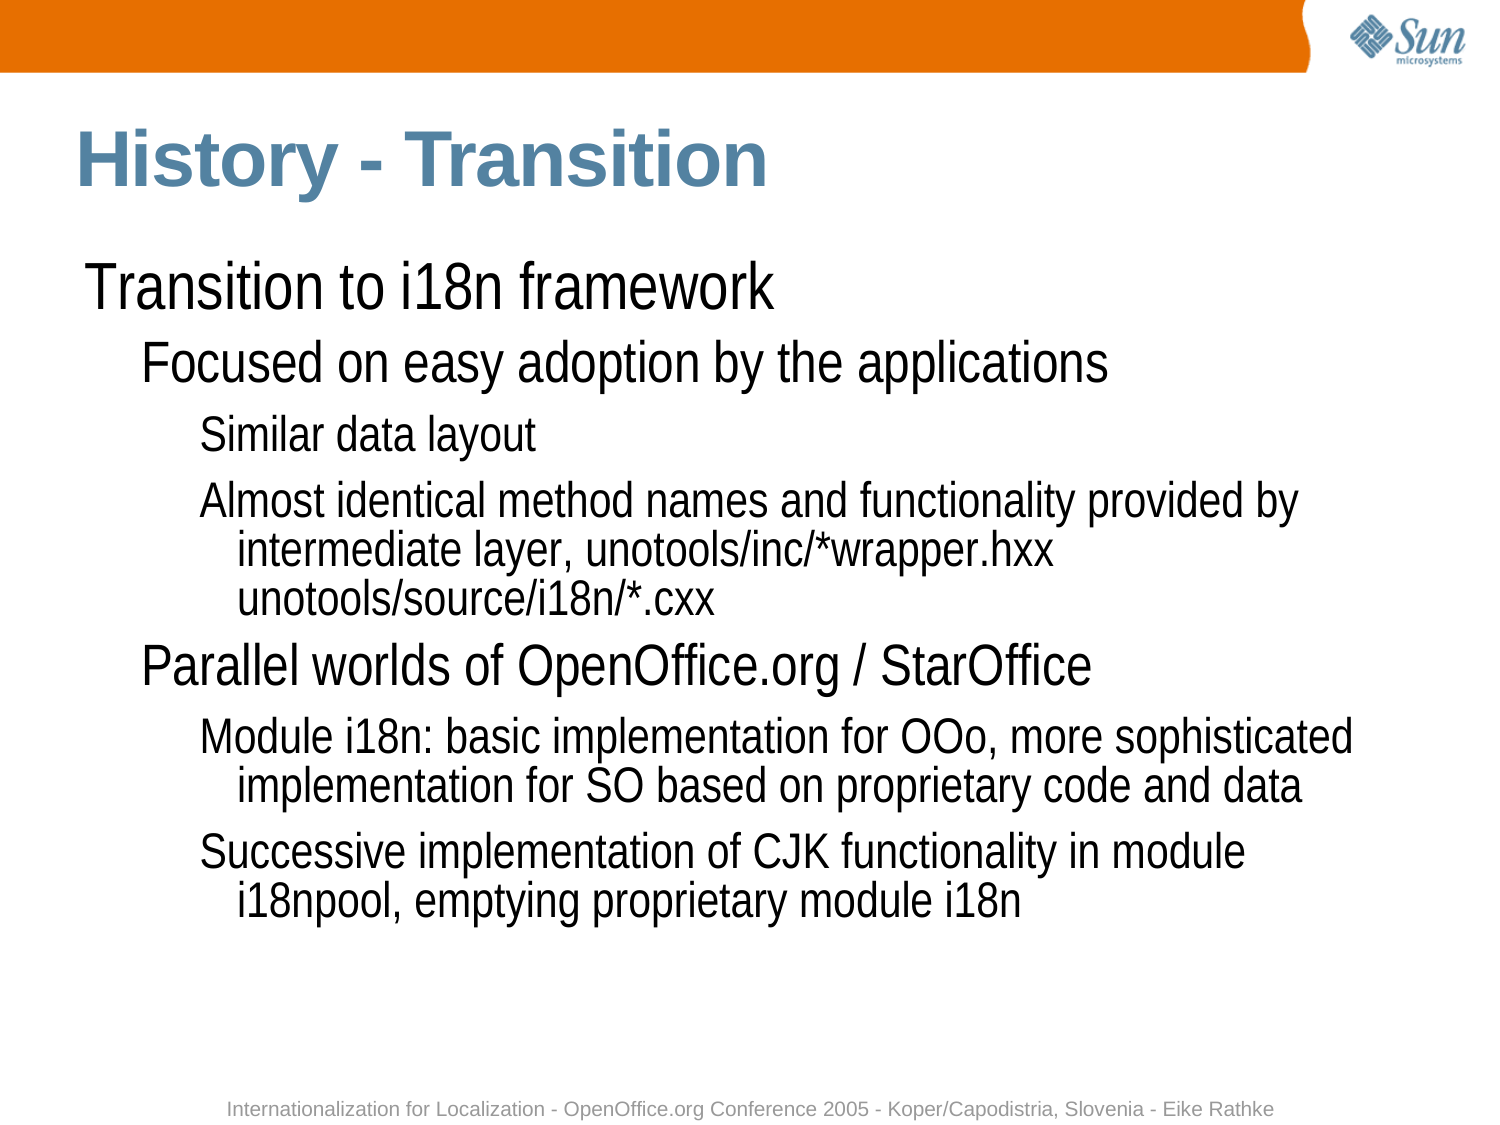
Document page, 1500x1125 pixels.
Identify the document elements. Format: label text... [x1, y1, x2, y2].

title History - Transition [75, 122, 1438, 228]
list Transition to i18n framework Focused on easy adoption by the applications Similar data layout Almost identical method names and functionality provided by intermediate layer, unotools/inc/*wrapper.hxx unotools/source/i18n/*.cxx Parallel worlds of OpenOffice.org / StarOffice Module i18n: basic implementation for OOo, more sophisticated implementation for SO based on proprietary code and data Successive implementation of CJK functionality in module i18npool, emptying proprietary module i18n [64, 257, 1402, 1017]
picture [0, 0, 1500, 75]
